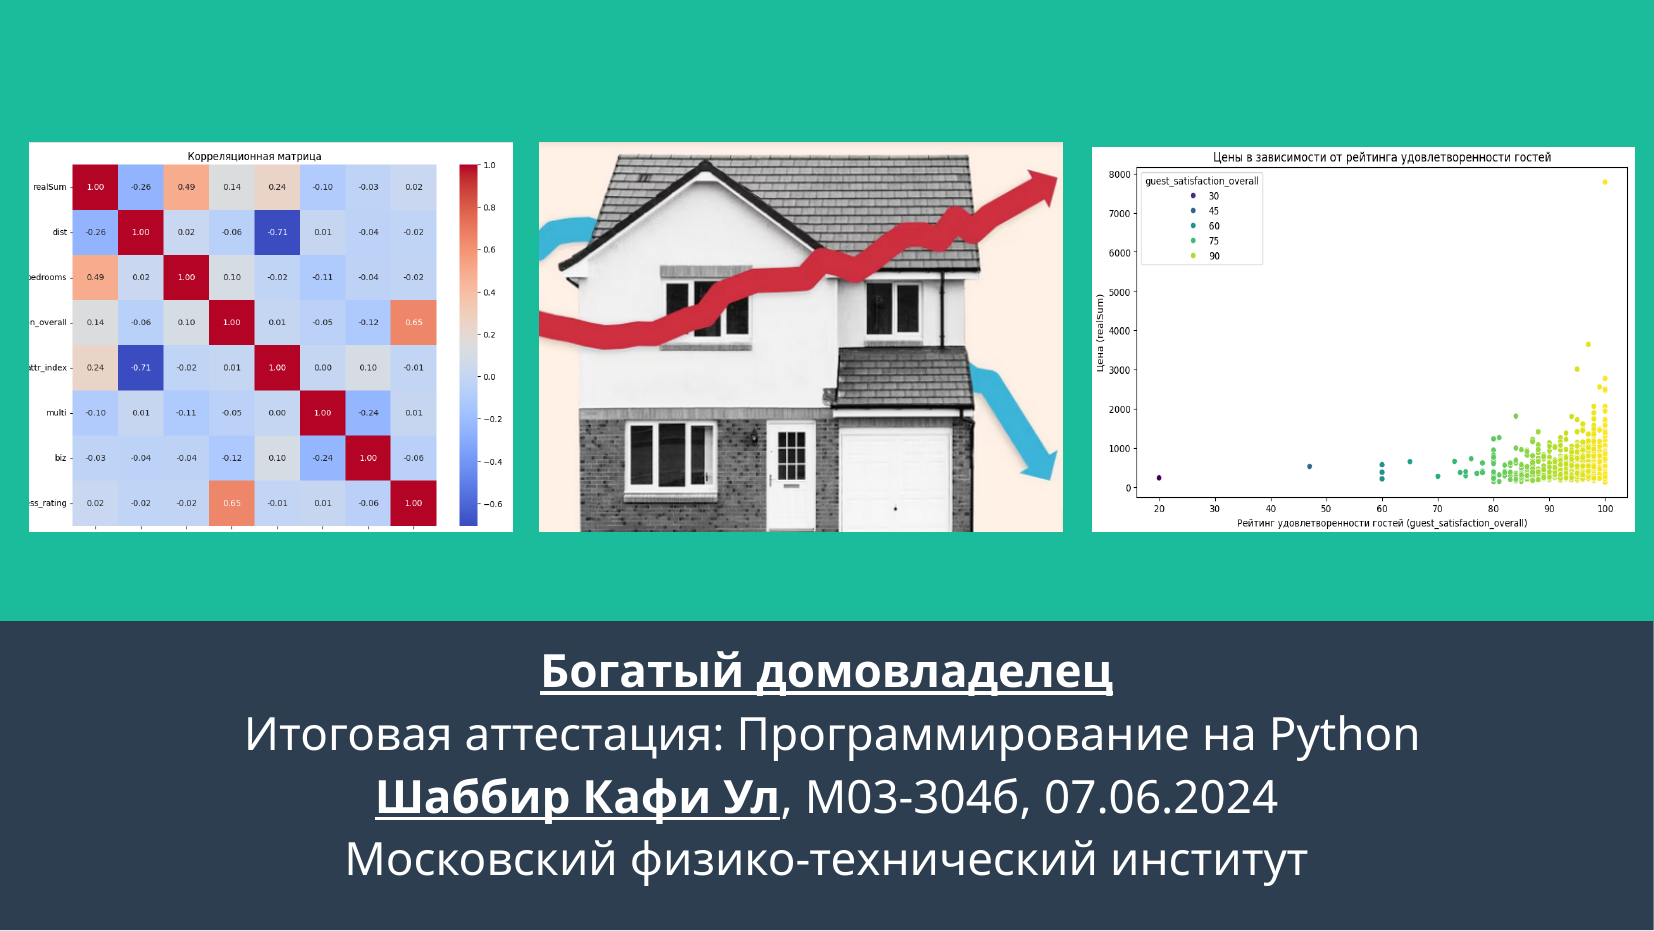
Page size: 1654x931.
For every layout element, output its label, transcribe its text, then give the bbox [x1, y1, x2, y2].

picture [1092, 147, 1635, 532]
picture [29, 142, 513, 532]
subtitle Богатый домовладелец Итоговая аттестация: Программирование на Python Шаббир Кафи Ул, М03-304б, 07.06.2024 Московский физико-технический институт [59, 638, 1595, 890]
picture [539, 142, 1063, 532]
